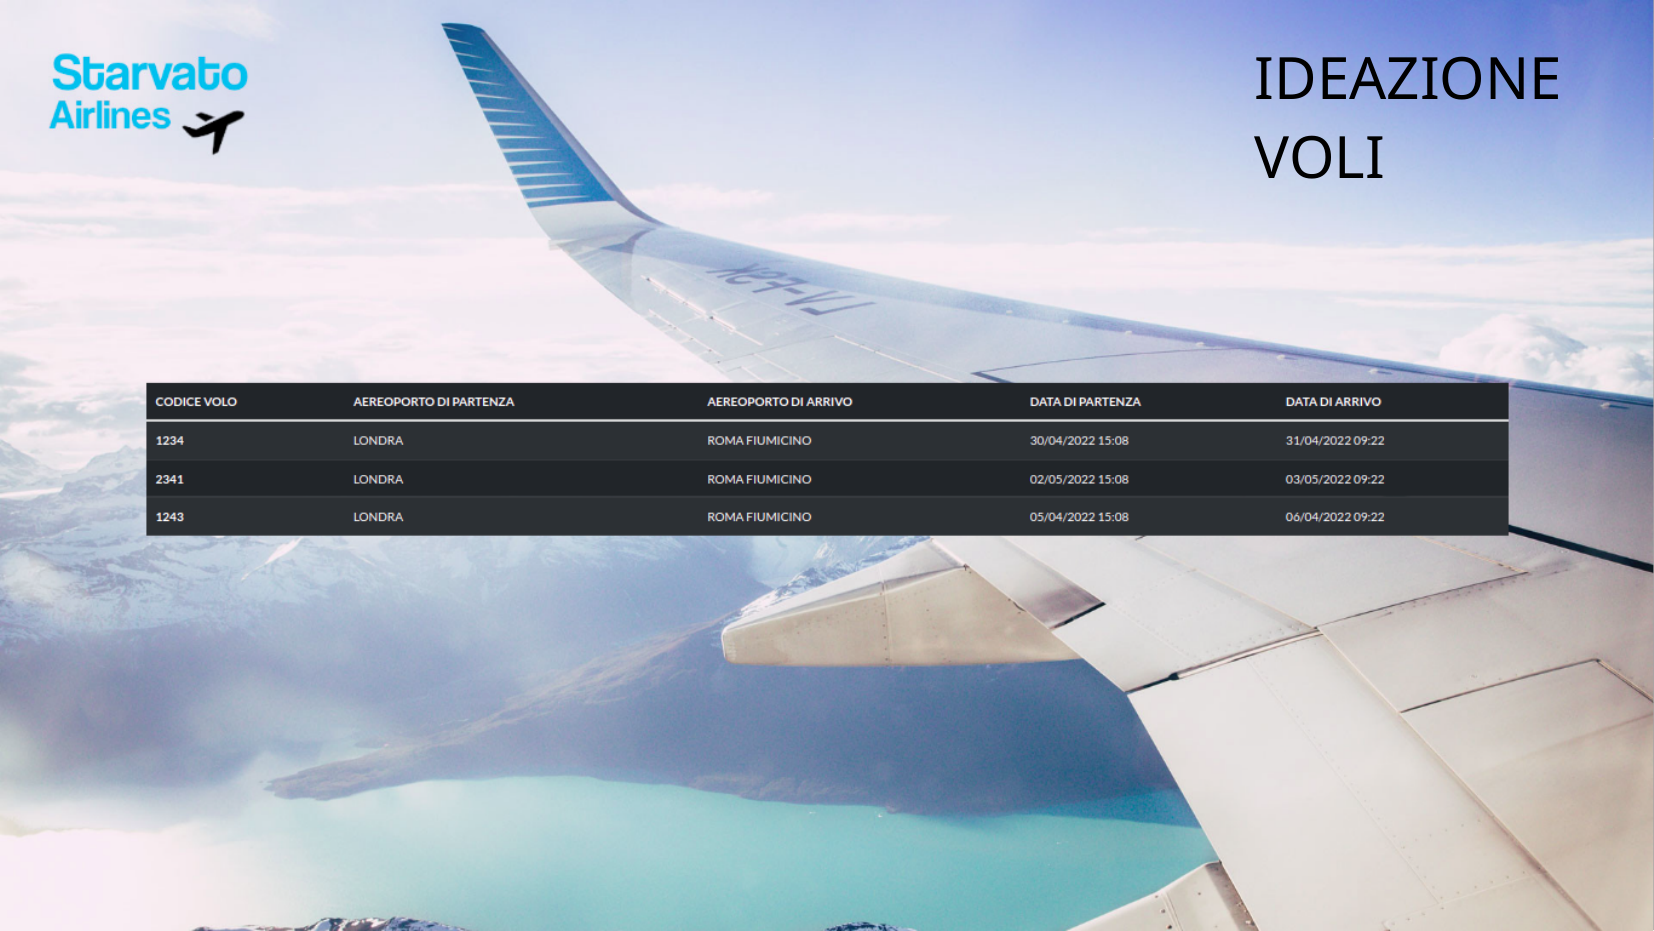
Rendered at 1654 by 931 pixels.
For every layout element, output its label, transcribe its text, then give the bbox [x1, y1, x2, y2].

text_box IDEAZIONE VOLI [1240, 29, 1654, 209]
picture [0, 0, 1654, 931]
